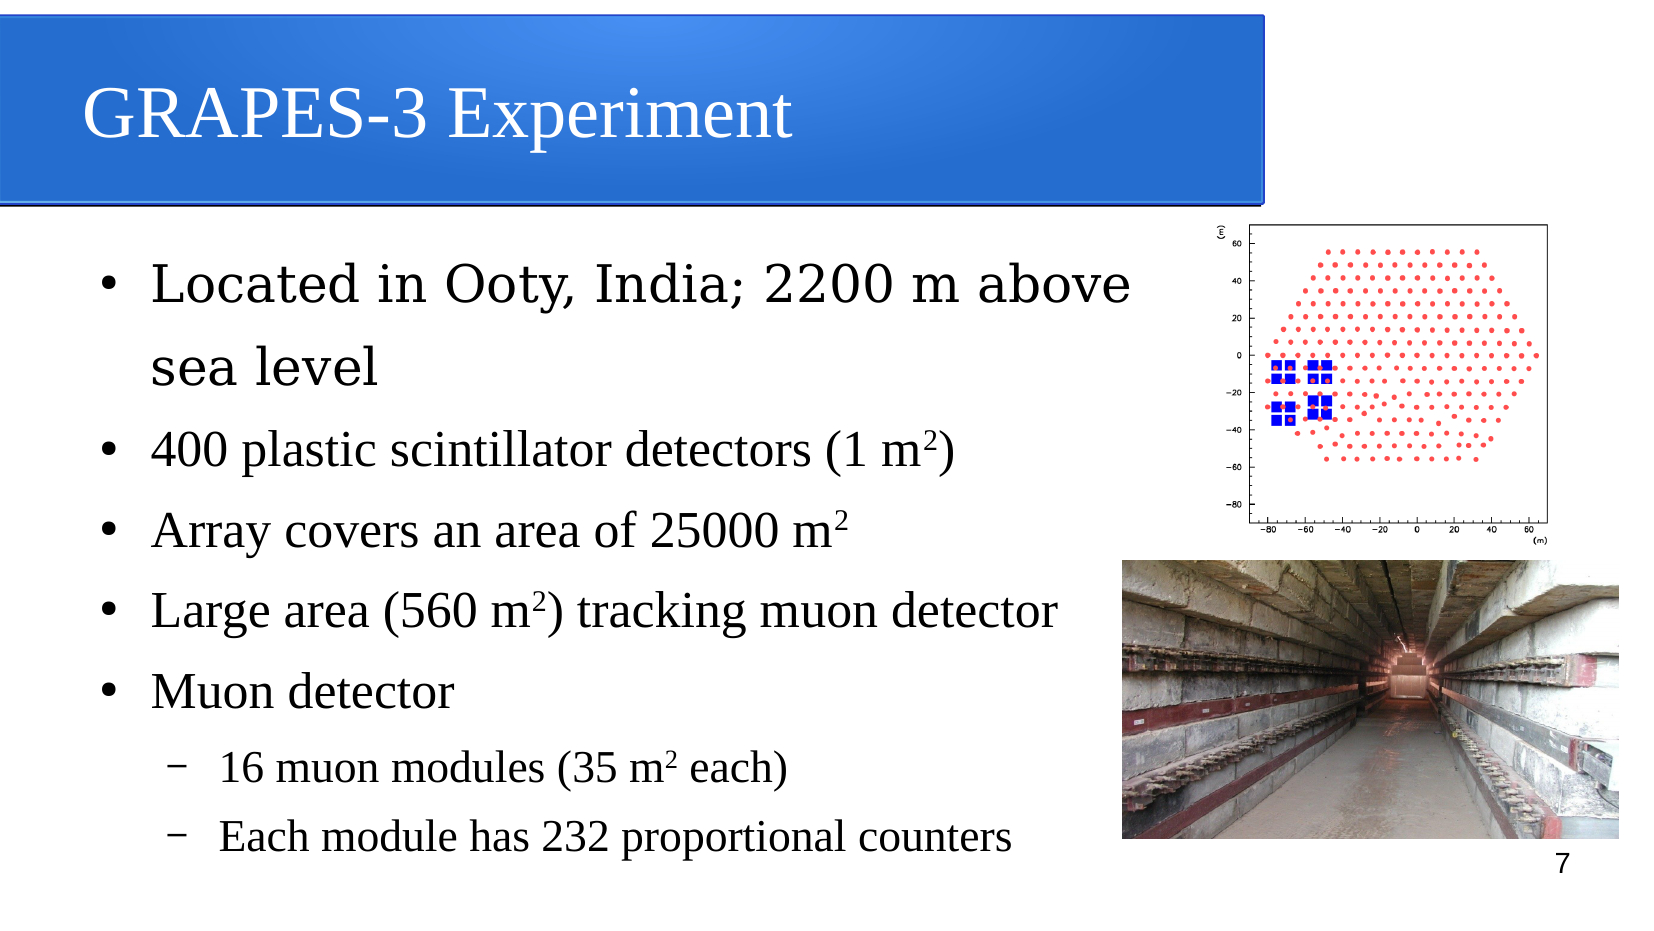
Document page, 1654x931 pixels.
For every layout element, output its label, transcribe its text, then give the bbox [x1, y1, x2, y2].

list Located in Ooty, India; 2200 m above sea level 400 plastic scintillator detectors (1 m2) Array covers an area of 25000 m2 Large area (560 m2) tracking muon detector Muon detector 16 muon modules (35 m2 each) Each module has 232 proportional counters [82, 253, 1571, 864]
title GRAPES-3 Experiment [82, 35, 1235, 189]
picture [1216, 224, 1548, 545]
picture [1122, 560, 1619, 839]
